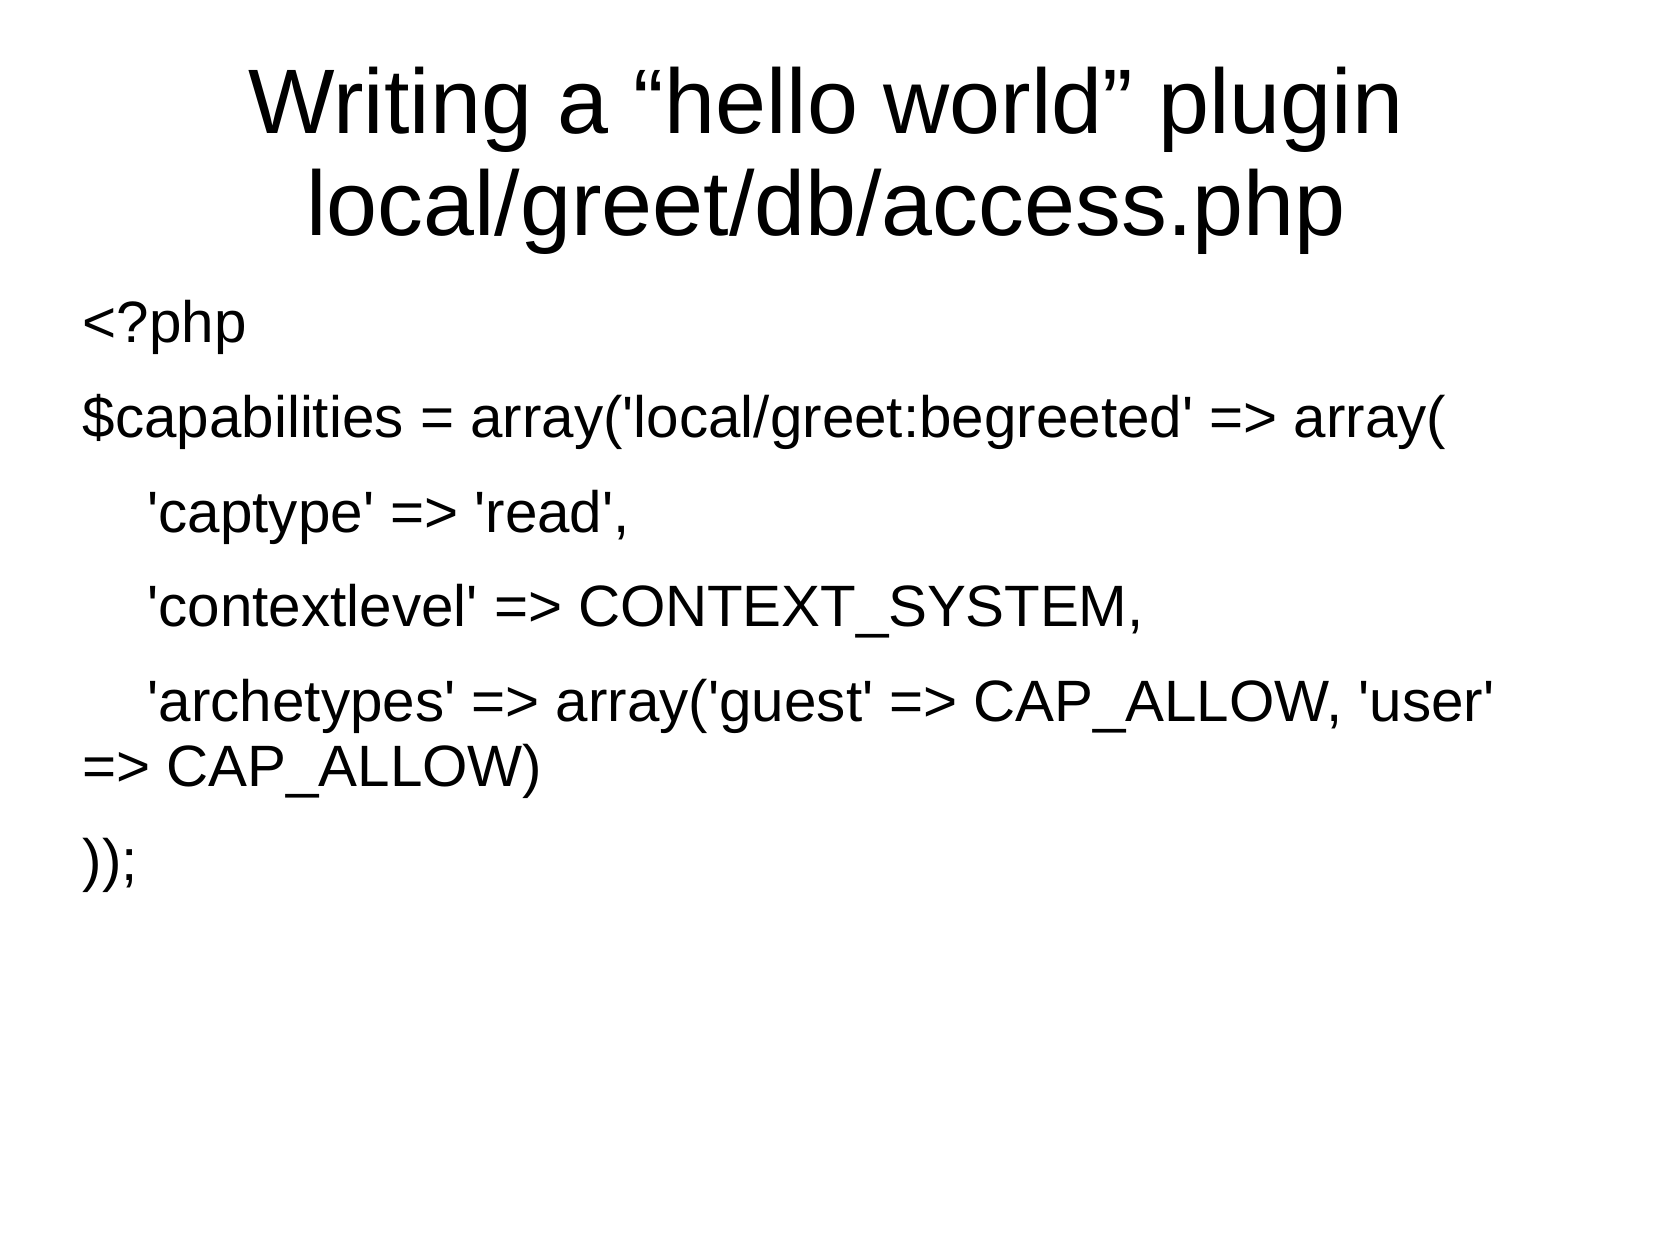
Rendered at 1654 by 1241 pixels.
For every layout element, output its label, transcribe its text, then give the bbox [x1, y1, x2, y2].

title Writing a “hello world” plugin local/greet/db/access.php [82, 49, 1571, 257]
list <?php $capabilities = array('local/greet:begreeted' => array( 'captype' => 'read', 'contextlevel' => CONTEXT_SYSTEM, 'archetypes' => array('guest' => CAP_ALLOW, 'user' => CAP_ALLOW) )); [82, 290, 1572, 1010]
